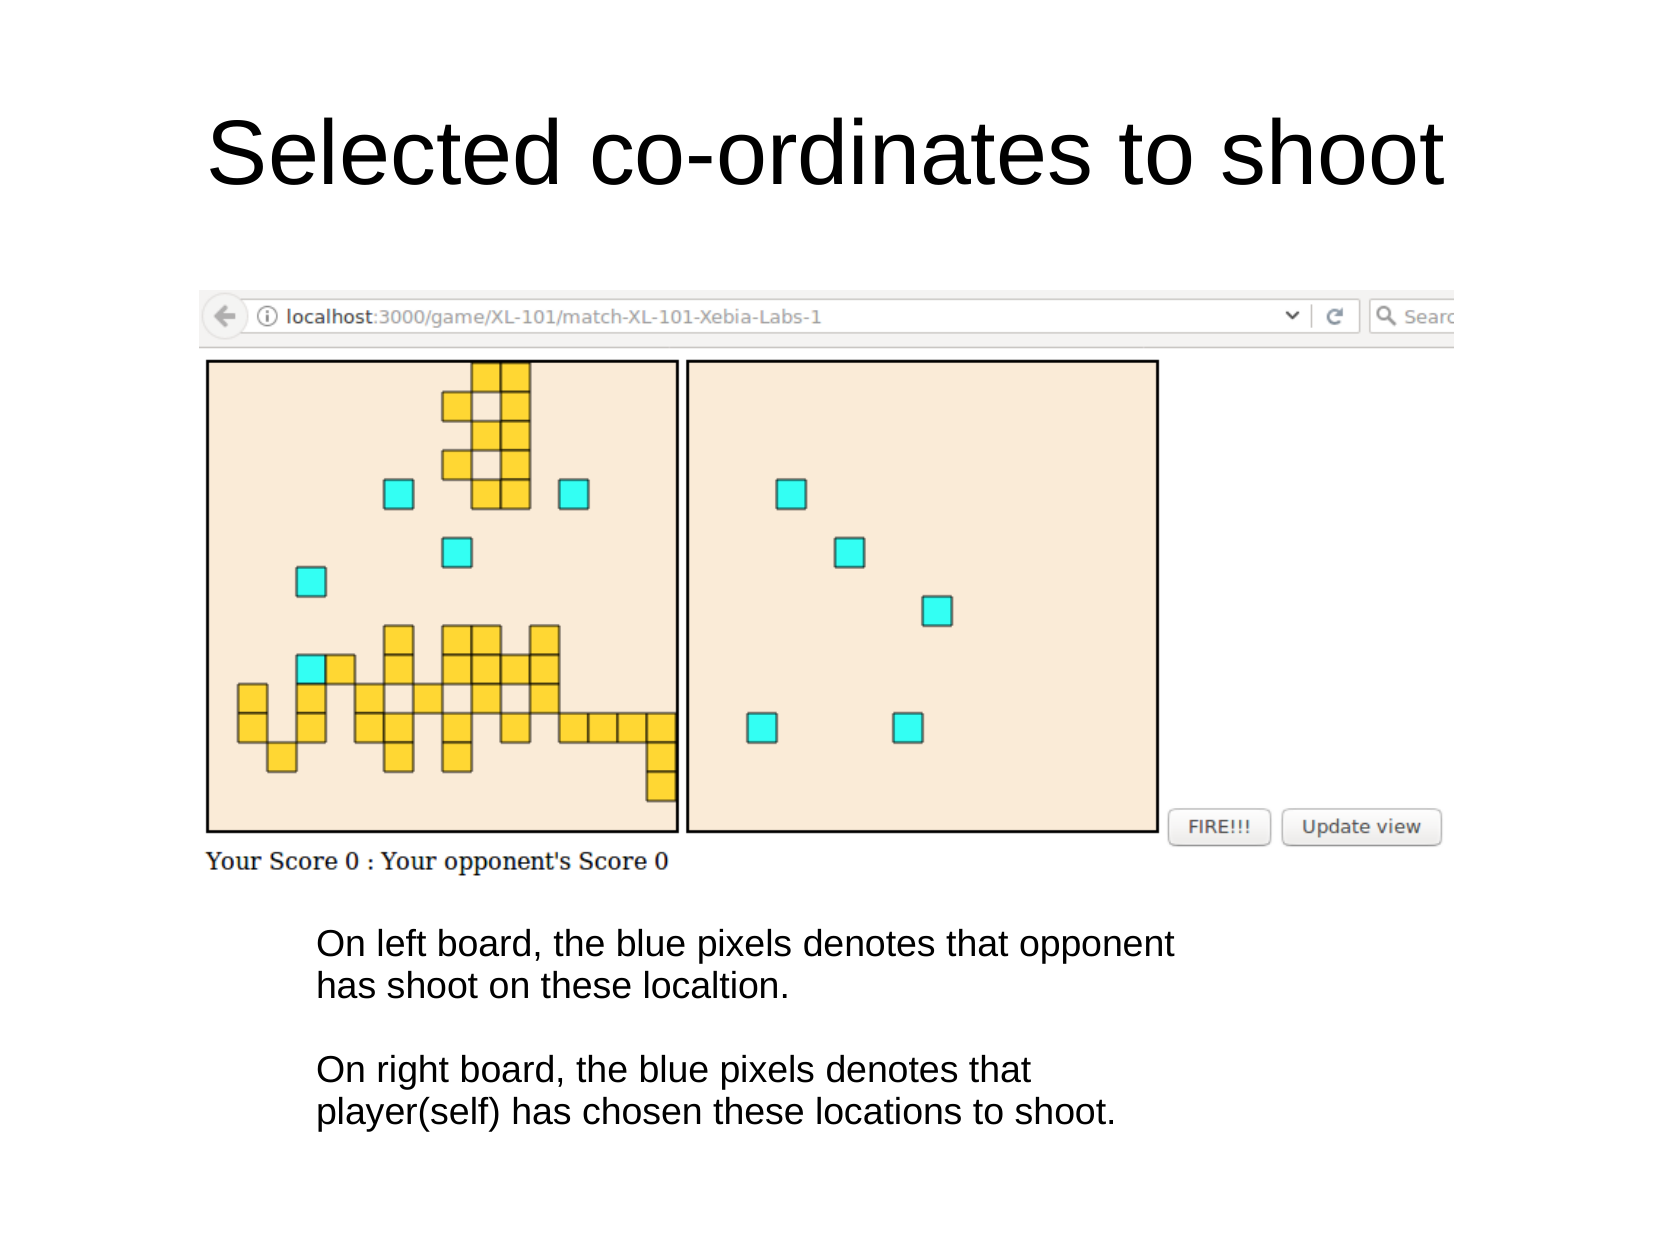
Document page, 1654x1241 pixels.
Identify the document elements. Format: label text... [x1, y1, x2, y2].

title Selected co-ordinates to shoot [82, 49, 1571, 257]
picture [199, 290, 1454, 1010]
text_box On left board, the blue pixels denotes that opponent has shoot on these localtion. On right board, the blue pixels denotes that player(self) has chosen these locations to shoot. [301, 915, 1201, 1141]
